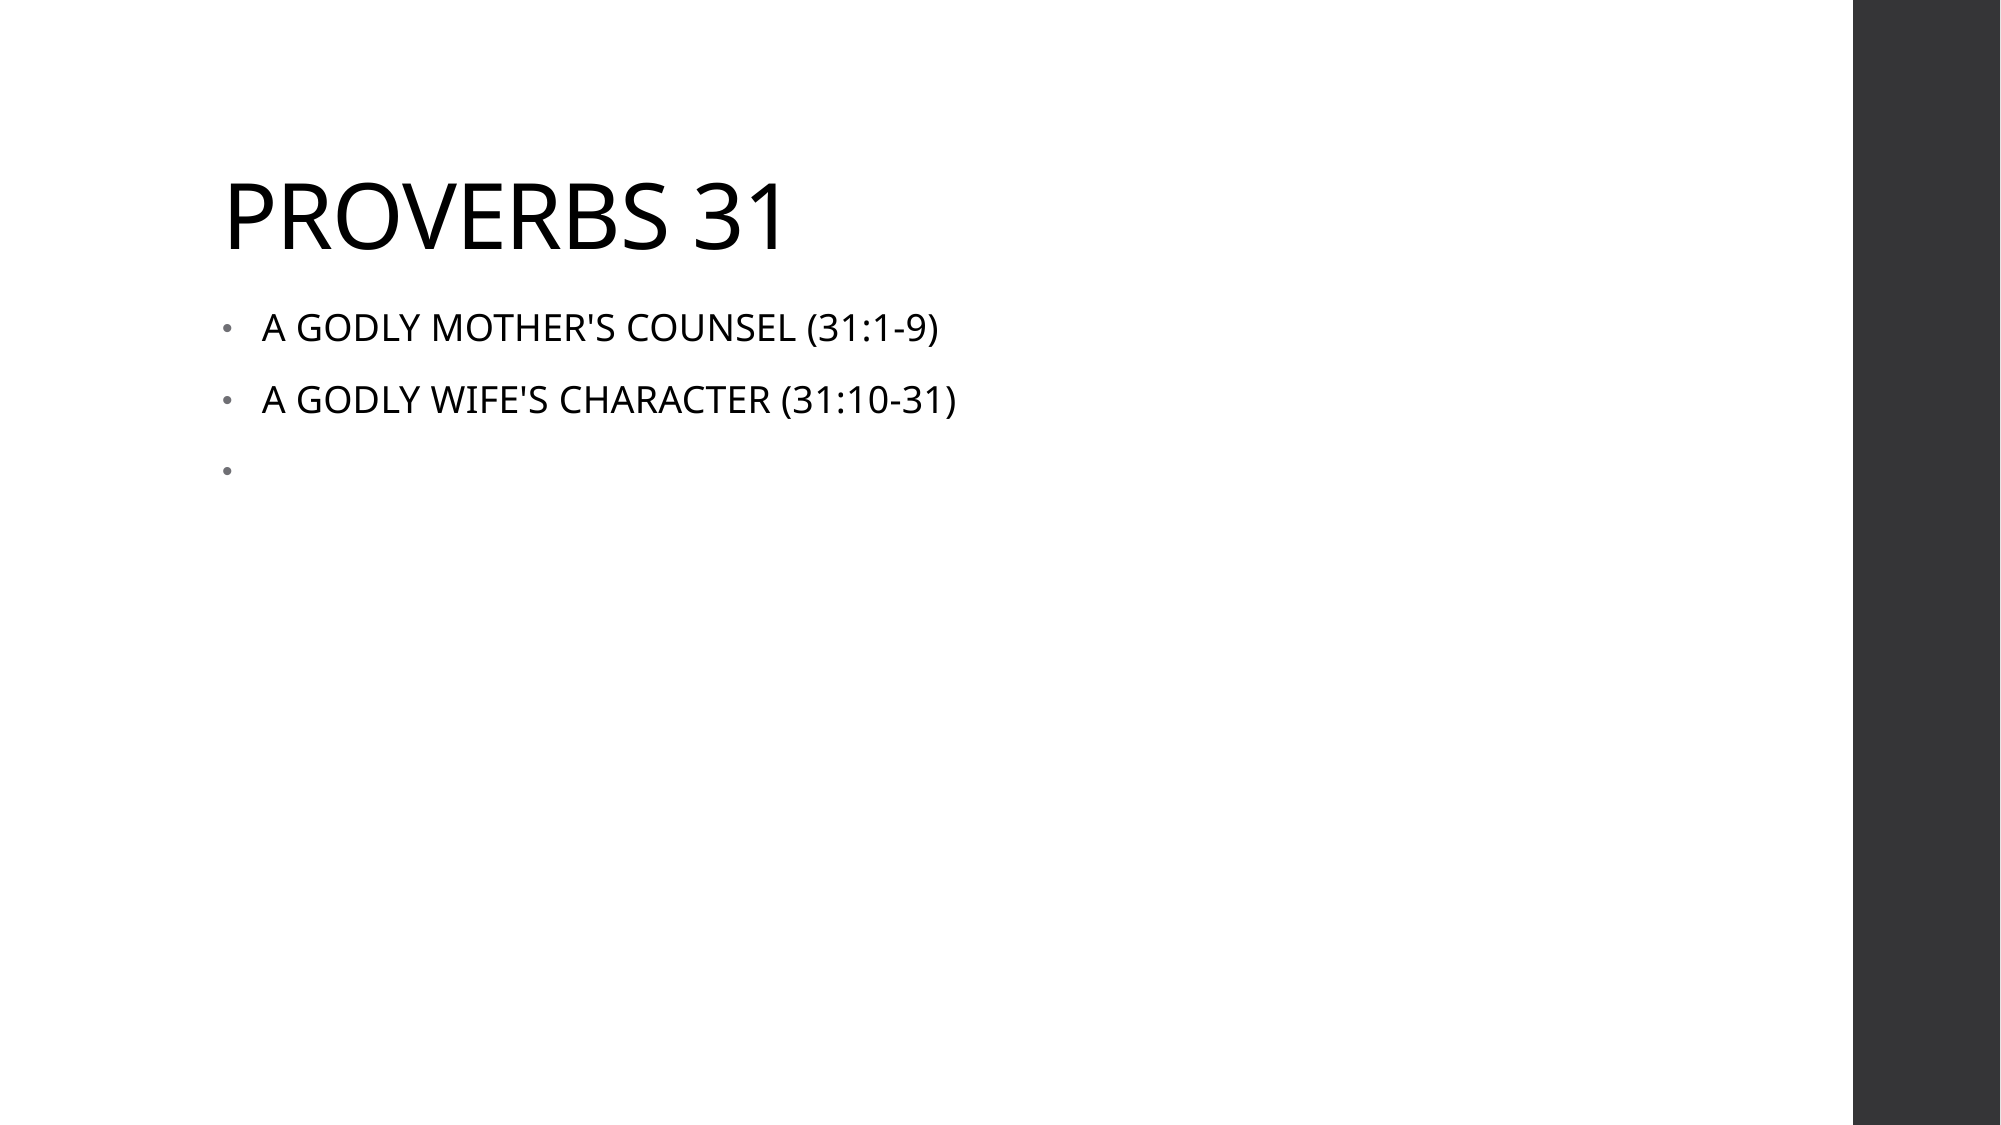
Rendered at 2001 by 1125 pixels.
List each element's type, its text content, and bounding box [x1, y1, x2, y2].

list A GODLY MOTHER'S COUNSEL (31:1-9) A GODLY WIFE'S CHARACTER (31:10-31) [206, 299, 1617, 1014]
title PROVERBS 31 [206, 60, 1797, 278]
